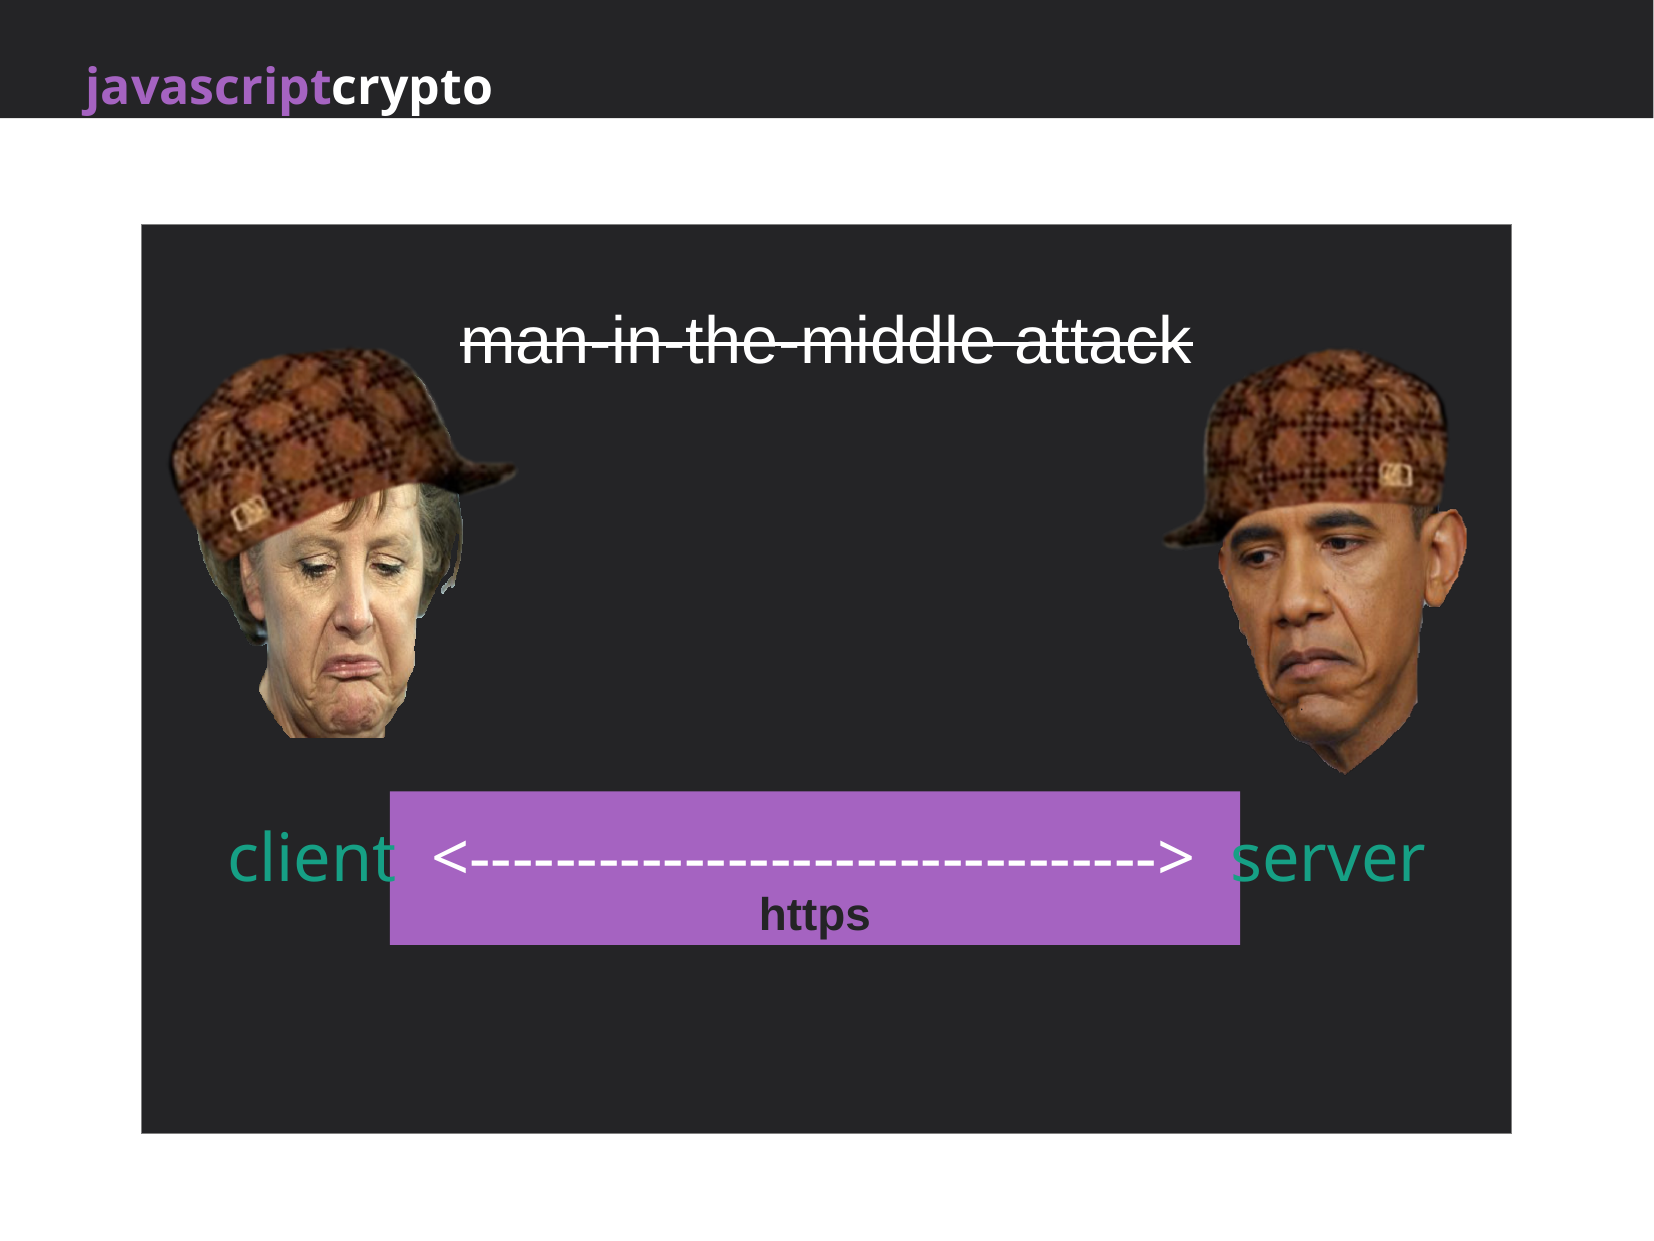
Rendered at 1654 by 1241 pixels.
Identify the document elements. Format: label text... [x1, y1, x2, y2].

text_box [141, 385, 1512, 1134]
text_box client <--------------------------------> server [200, 802, 1453, 898]
picture [165, 385, 522, 745]
picture [1157, 342, 1475, 780]
text_box javascriptcrypto [70, 43, 544, 119]
text_box [0, 0, 1654, 119]
text_box [141, 224, 1512, 295]
text_box man-in-the-middle attack [141, 295, 1512, 385]
